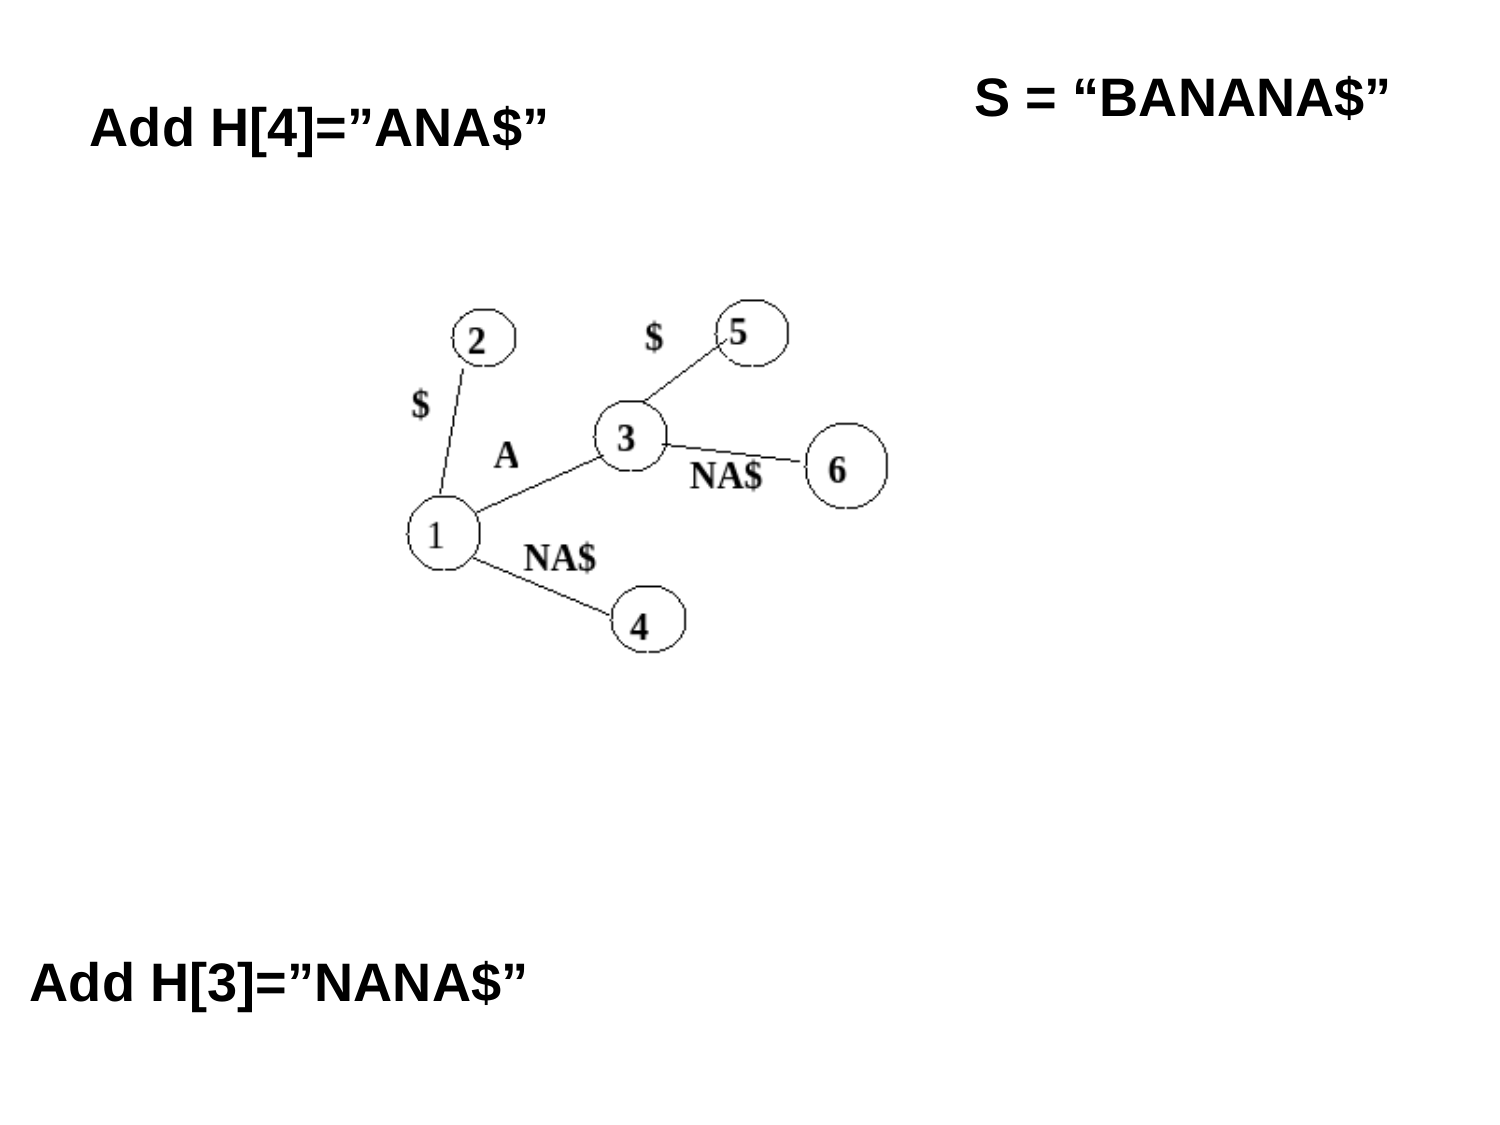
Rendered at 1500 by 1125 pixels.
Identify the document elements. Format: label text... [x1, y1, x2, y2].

text_box Add H[4]=”ANA$” [75, 89, 631, 165]
picture [225, 270, 1500, 988]
text_box Add H[3]=”NANA$” [15, 945, 571, 1021]
text_box S = “BANANA$” [960, 60, 1426, 196]
